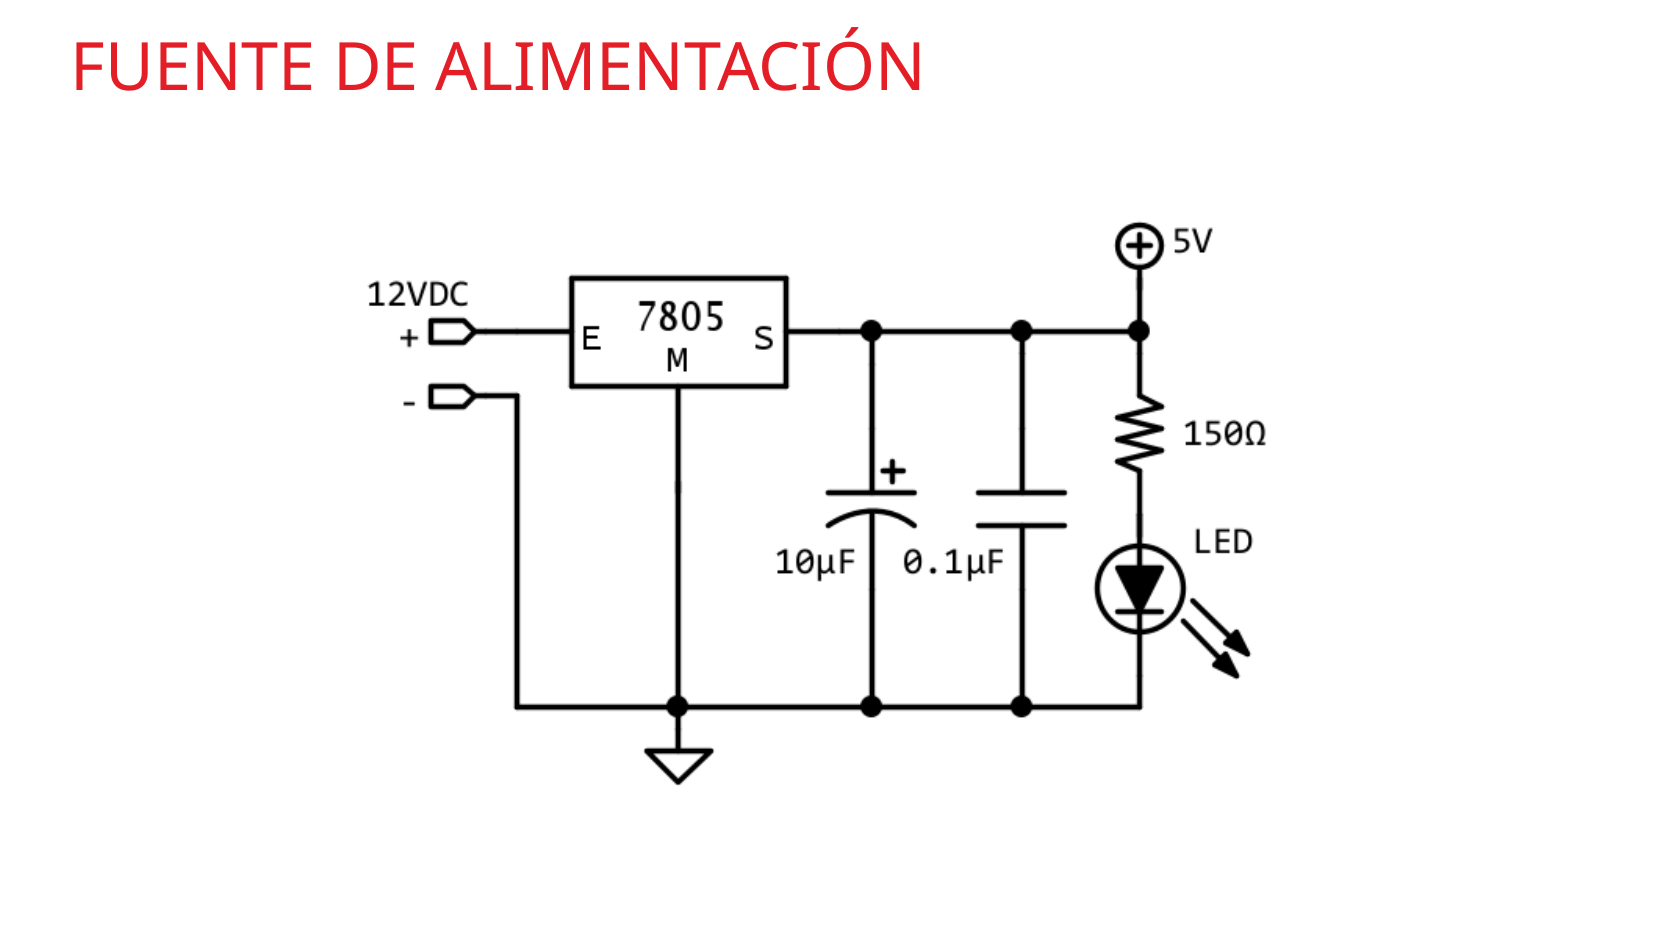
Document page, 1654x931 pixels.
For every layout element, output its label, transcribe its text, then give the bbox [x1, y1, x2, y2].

picture [346, 209, 1308, 799]
title FUENTE DE ALIMENTACIÓN [70, 11, 1347, 118]
